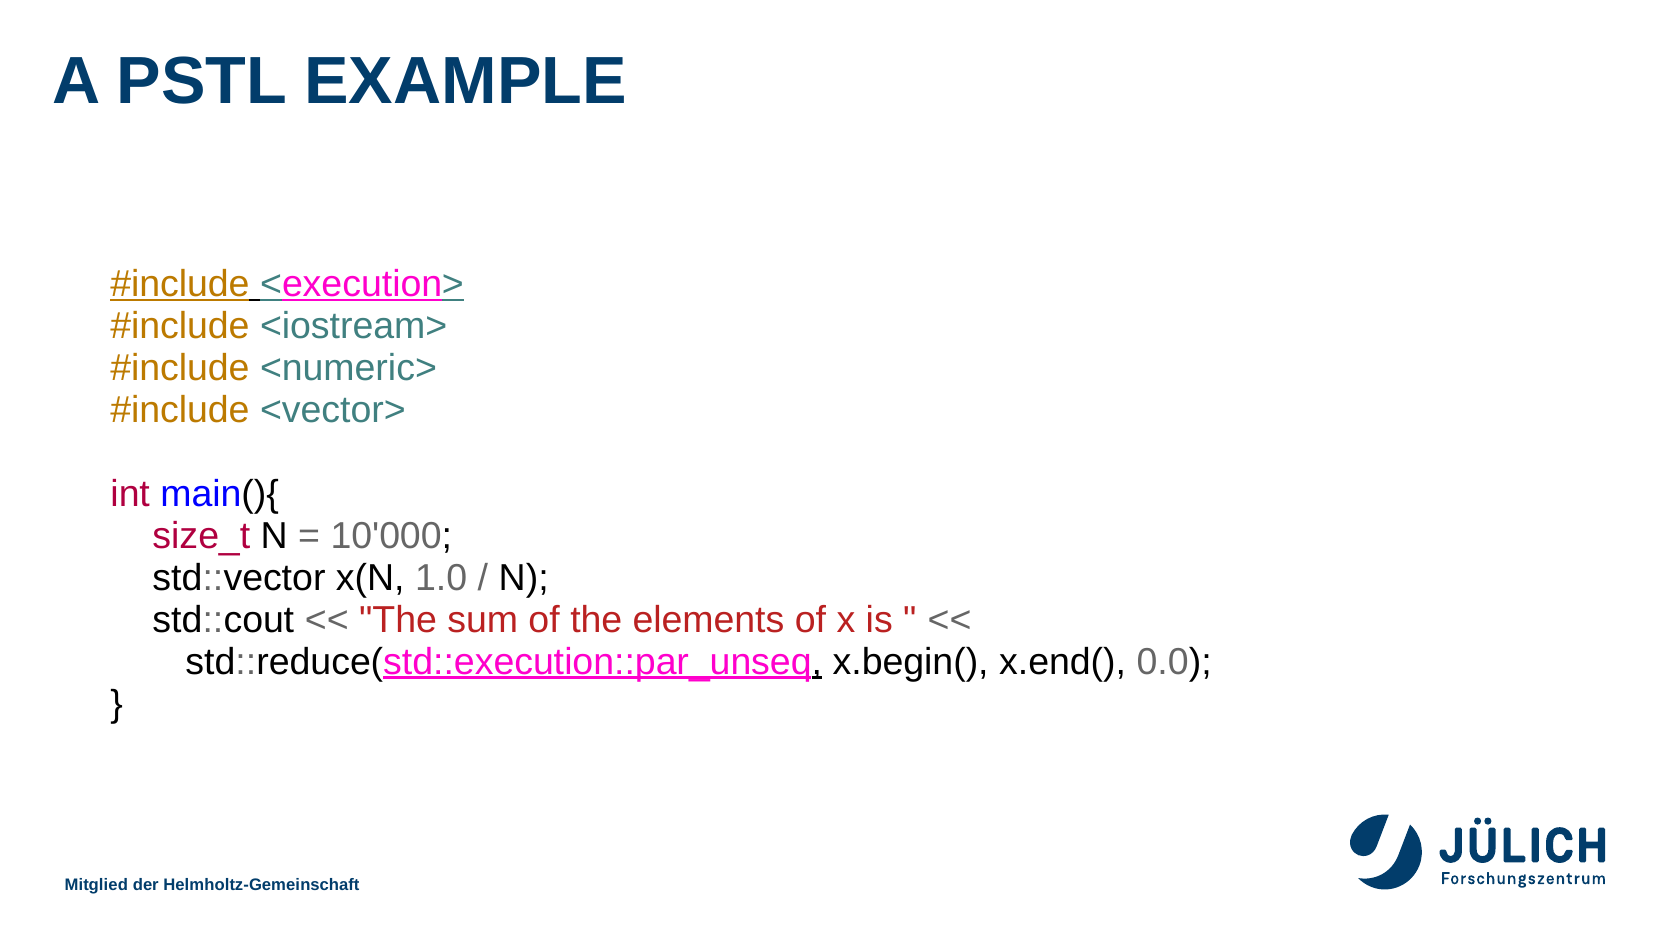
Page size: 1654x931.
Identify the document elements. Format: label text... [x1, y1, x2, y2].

text_box #include <execution> #include <iostream> #include <numeric> #include <vector> int main(){ size_t N = 10'000; std::vector x(N, 1.0 / N); std::cout << "The sum of the elements of x is " << std::reduce(std::execution::par_unseq, x.begin(), x.end(), 0.0); } [95, 255, 1574, 774]
title A pSTL Example [52, 43, 1606, 194]
